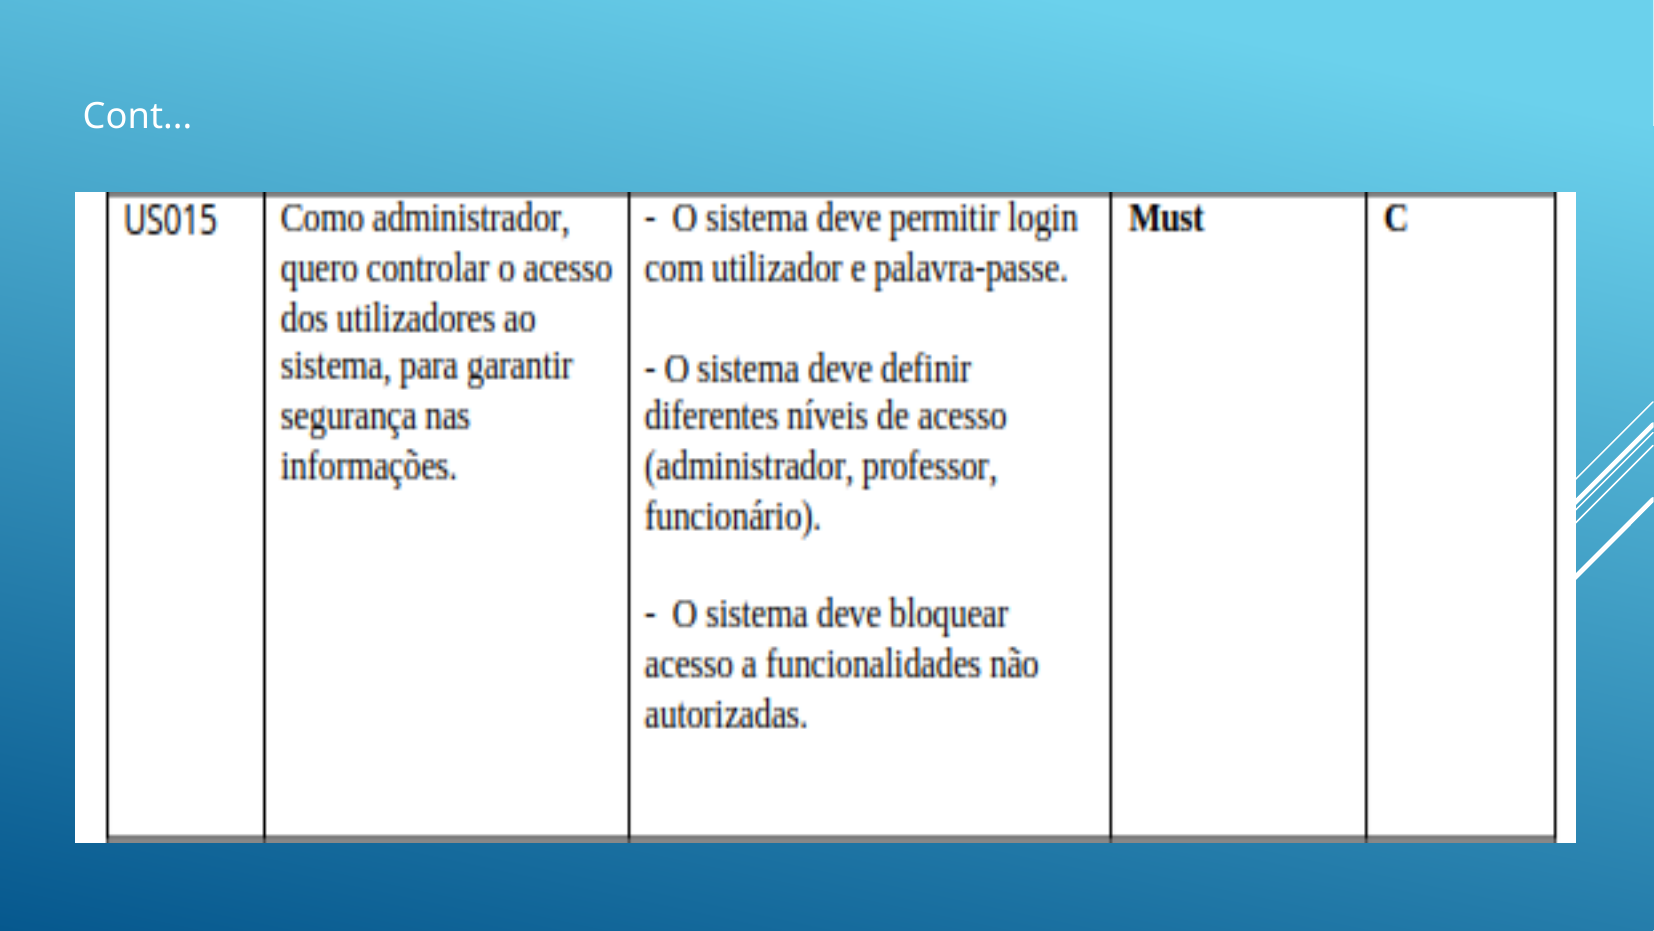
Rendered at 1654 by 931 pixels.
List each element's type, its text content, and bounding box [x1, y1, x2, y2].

title Cont... [82, 37, 1571, 192]
picture [75, 192, 1576, 843]
